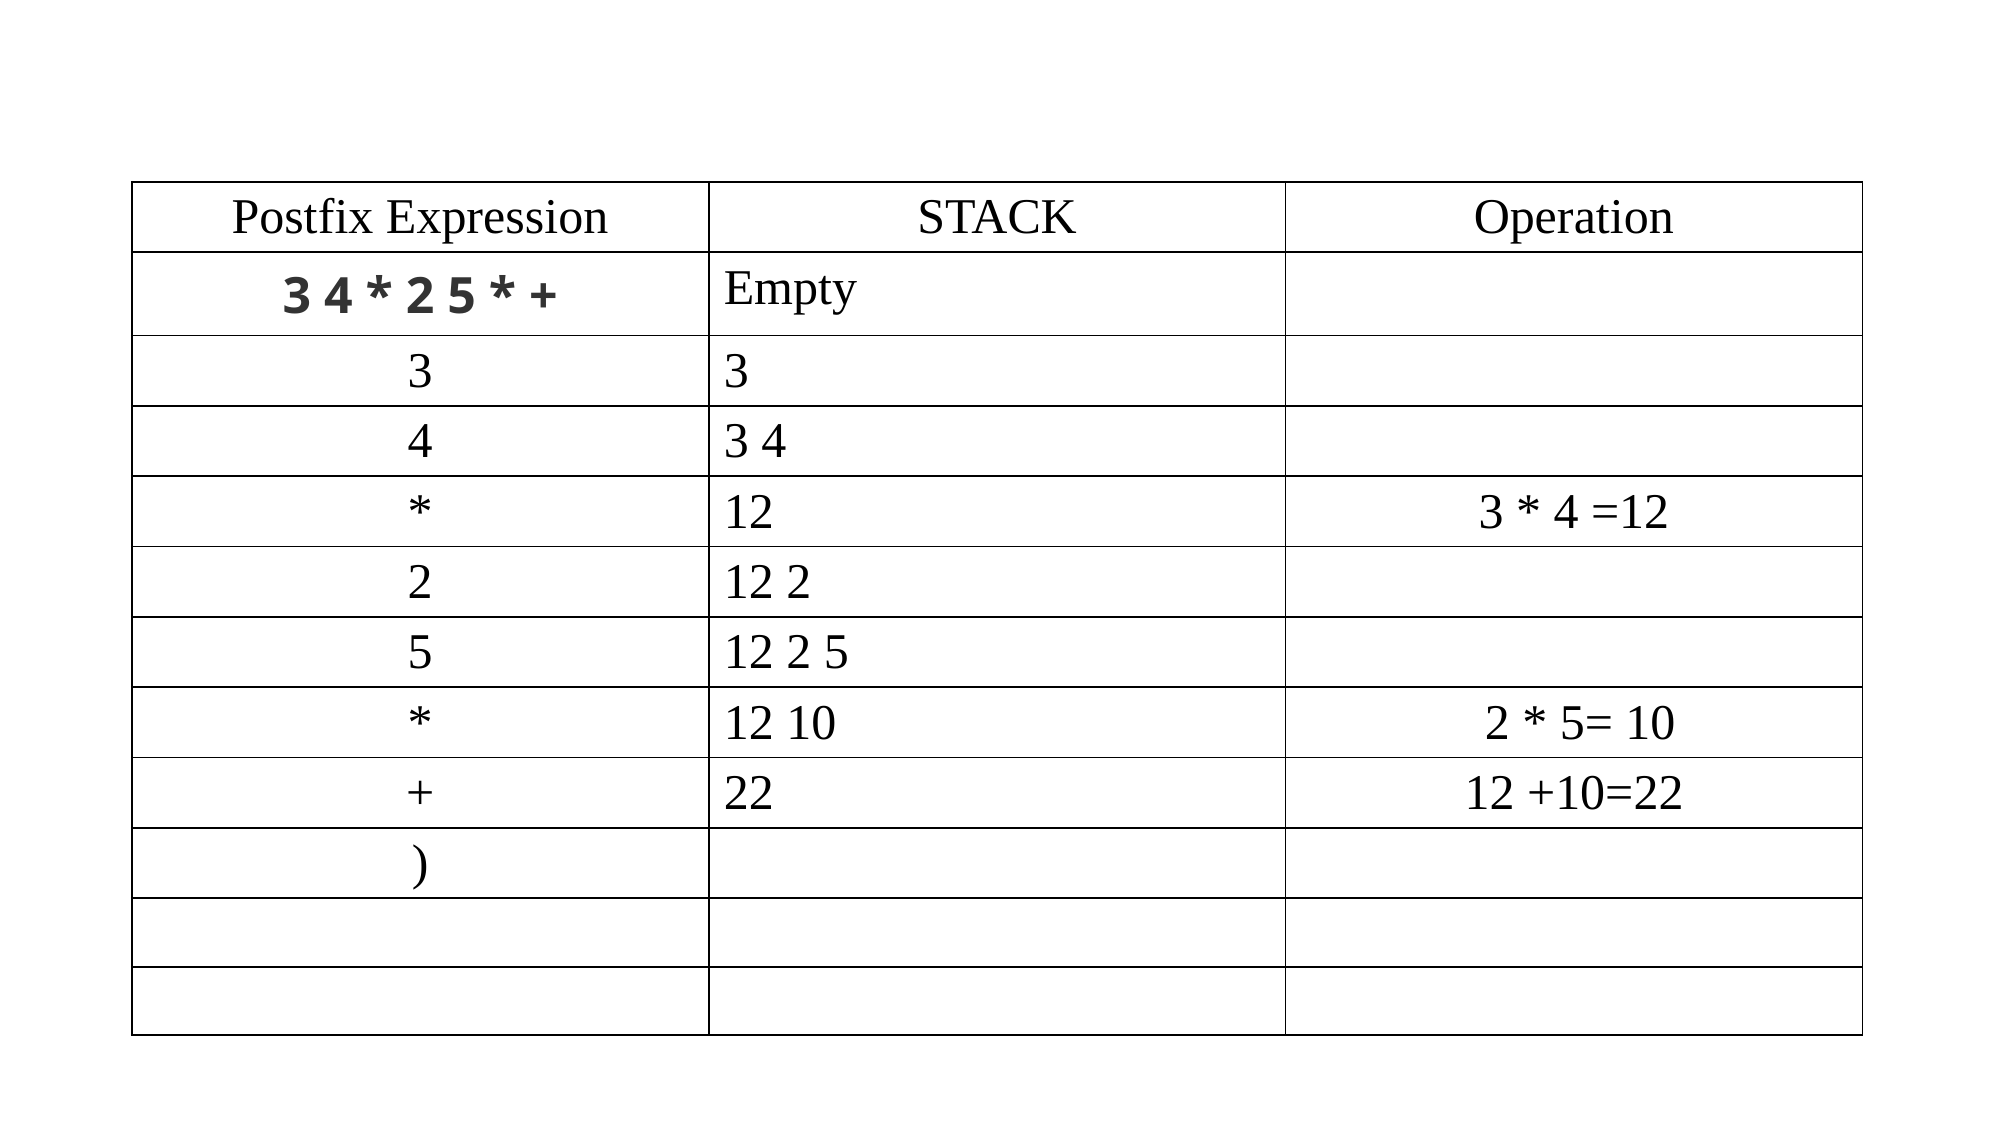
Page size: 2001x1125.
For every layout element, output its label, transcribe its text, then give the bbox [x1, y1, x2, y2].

table_header STACK [710, 183, 1285, 251]
table_cell [1286, 336, 1862, 405]
table_cell [710, 899, 1285, 966]
table_cell ) [133, 829, 708, 897]
table_header Postfix Expression [133, 183, 708, 251]
table_cell Empty [710, 253, 1285, 335]
table_cell 12 2 [710, 547, 1285, 616]
table_cell 4 [133, 407, 708, 475]
table_cell 12 2 5 [710, 618, 1285, 686]
table_cell [1286, 547, 1862, 616]
table_cell [1286, 253, 1862, 335]
table_cell [133, 968, 708, 1034]
table_header Operation [1286, 183, 1862, 251]
table_cell 3 [133, 336, 708, 405]
table_cell 3 [710, 336, 1285, 405]
table_cell [1286, 407, 1862, 475]
table_cell 3 4 [710, 407, 1285, 475]
table_cell 22 [710, 758, 1285, 827]
table_cell 3 * 4 =12 [1286, 477, 1862, 546]
table_cell [133, 899, 708, 966]
table_cell + [133, 758, 708, 827]
table_cell 3 4 * 2 5 * + [133, 253, 708, 335]
table_cell 2 [133, 547, 708, 616]
table_cell * [133, 477, 708, 546]
table_cell [1286, 968, 1862, 1034]
table_cell [1286, 618, 1862, 686]
table_cell [710, 829, 1285, 897]
table_cell 12 +10=22 [1286, 758, 1862, 827]
table_cell 12 [710, 477, 1285, 546]
table_cell [1286, 829, 1862, 897]
table_cell * [133, 688, 708, 757]
table_cell 5 [133, 618, 708, 686]
table_cell [710, 968, 1285, 1034]
table_cell 2 * 5= 10 [1286, 688, 1862, 757]
table_cell 12 10 [710, 688, 1285, 757]
table_cell [1286, 899, 1862, 966]
